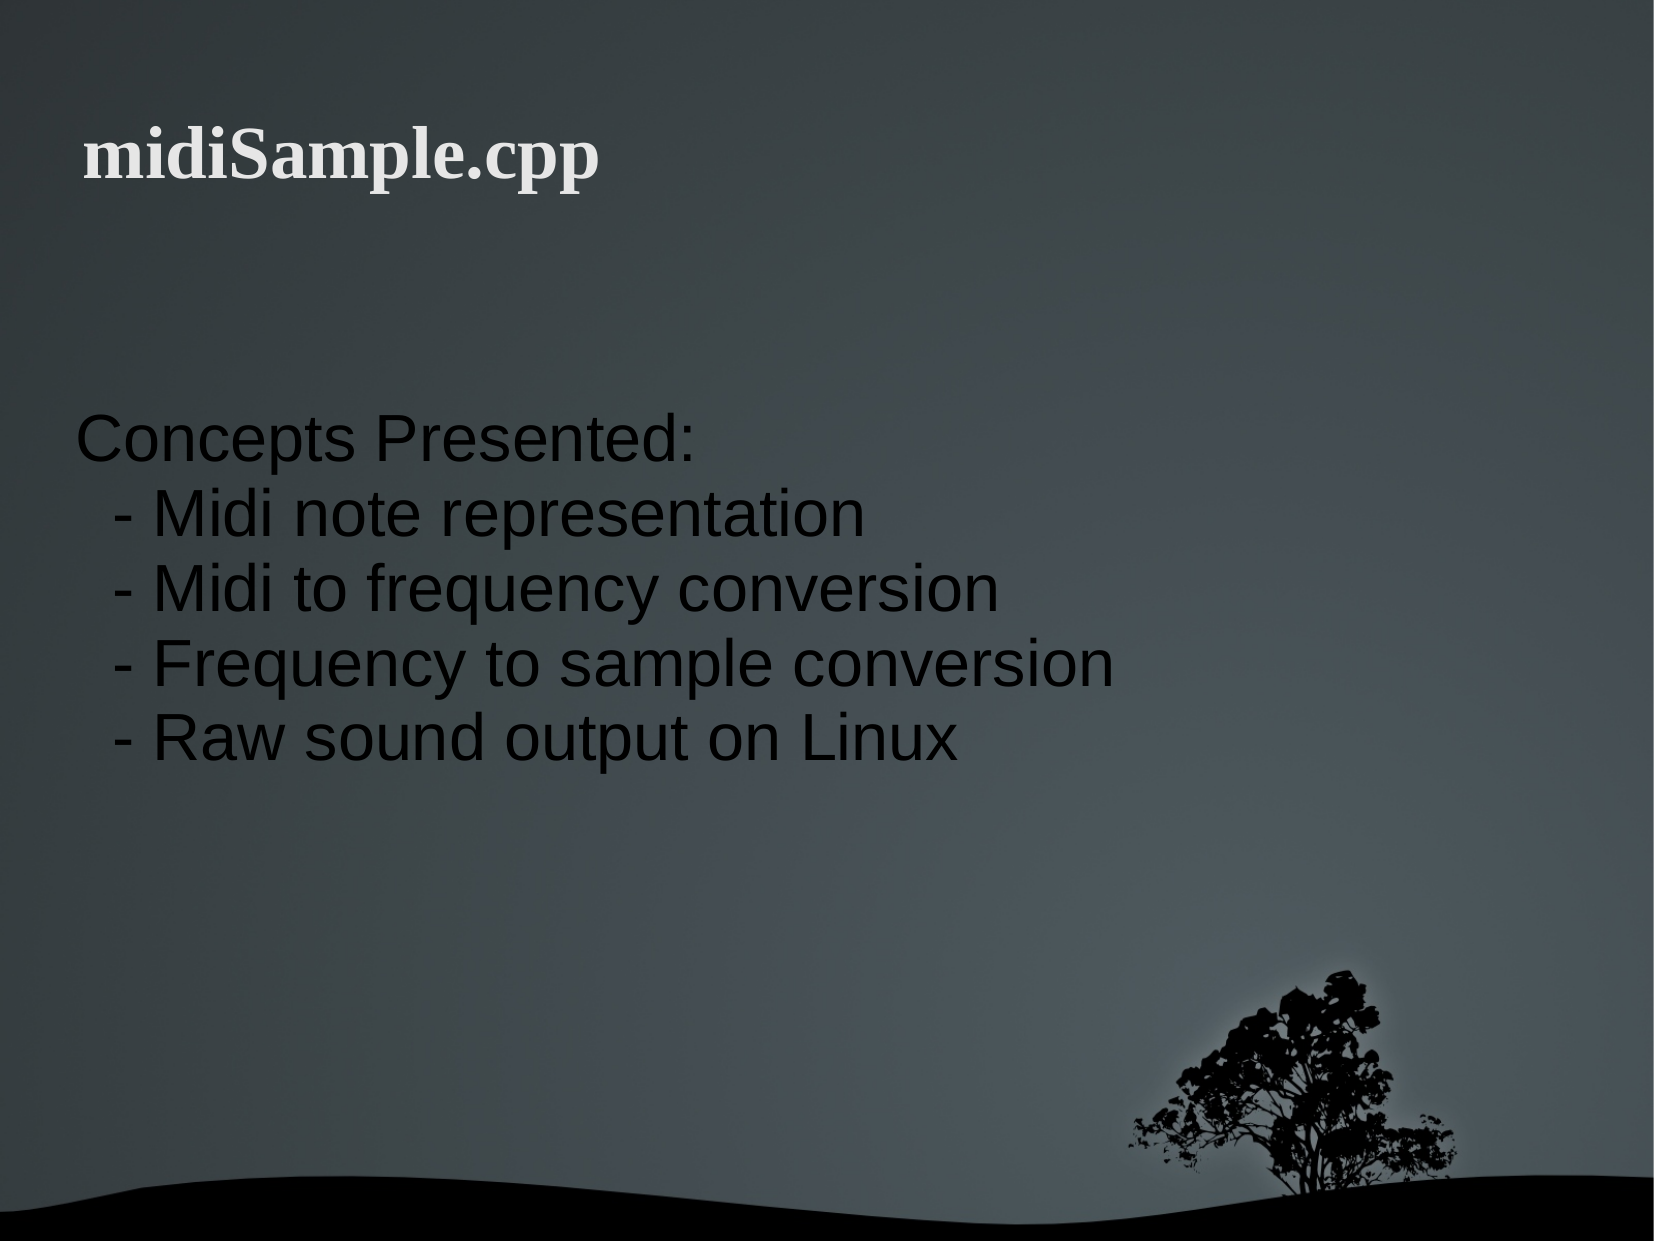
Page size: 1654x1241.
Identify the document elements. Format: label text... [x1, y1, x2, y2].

picture [0, 0, 1654, 1241]
subtitle Concepts Presented: - Midi note representation - Midi to frequency conversion - Frequency to sample conversion - Raw sound output on Linux [75, 262, 1564, 914]
title midiSample.cpp [82, 56, 1571, 250]
